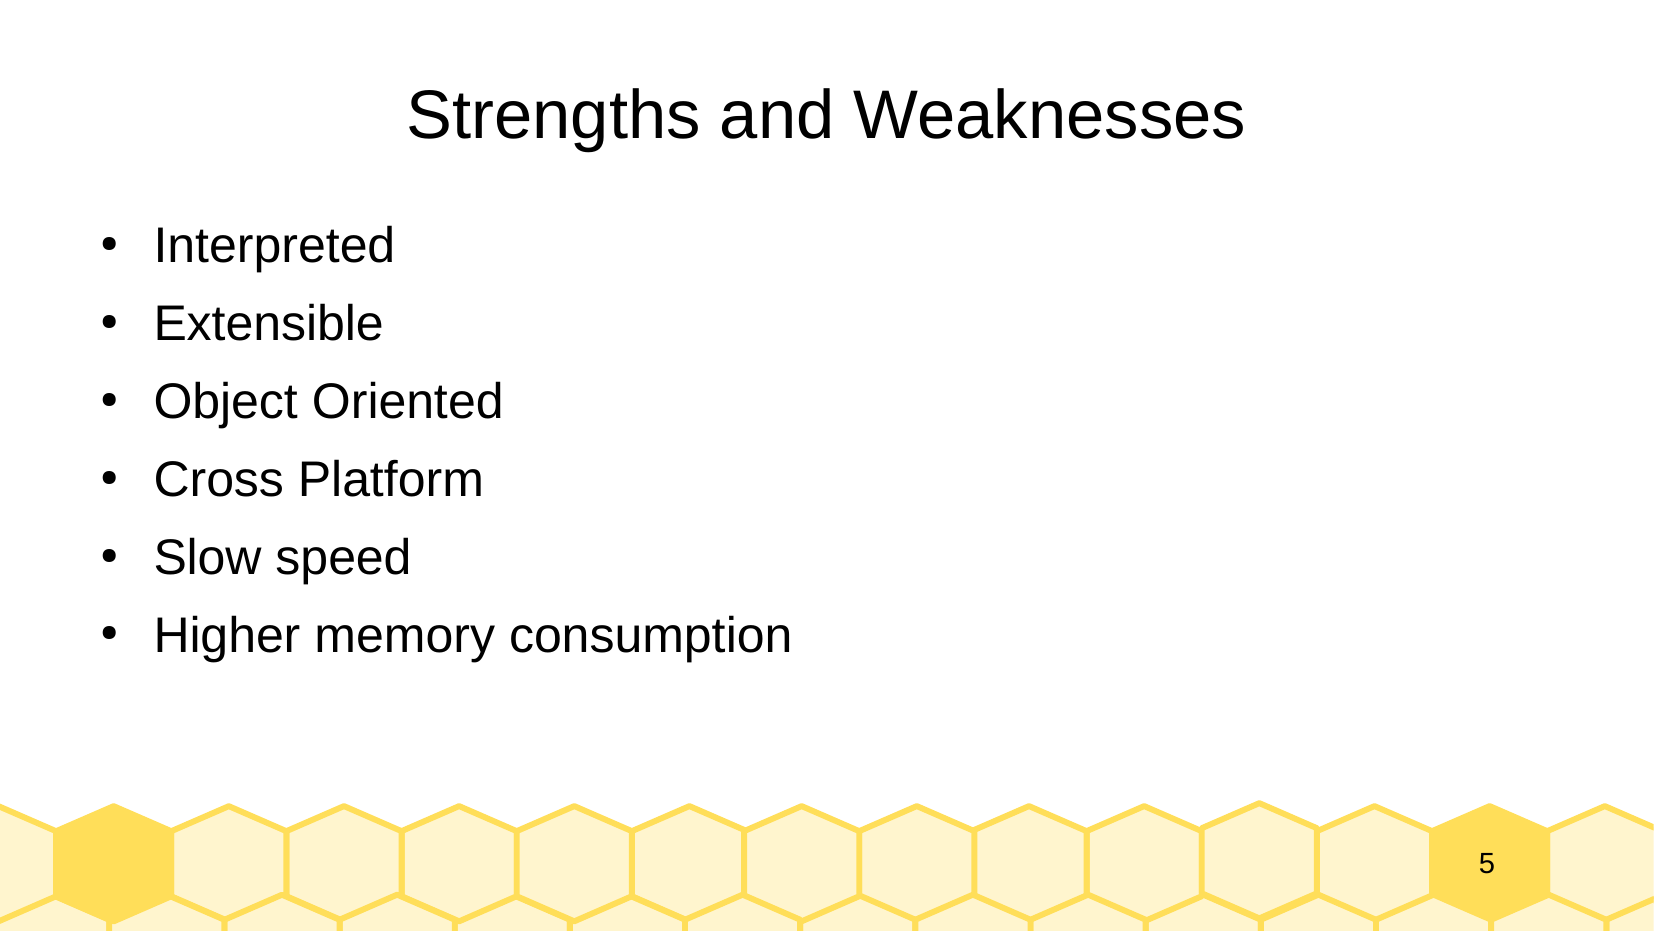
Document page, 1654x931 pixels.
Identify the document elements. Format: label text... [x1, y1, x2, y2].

list Interpreted Extensible Object Oriented Cross Platform Slow speed Higher memory consumption [82, 217, 1571, 758]
title Strengths and Weaknesses [82, 37, 1571, 193]
